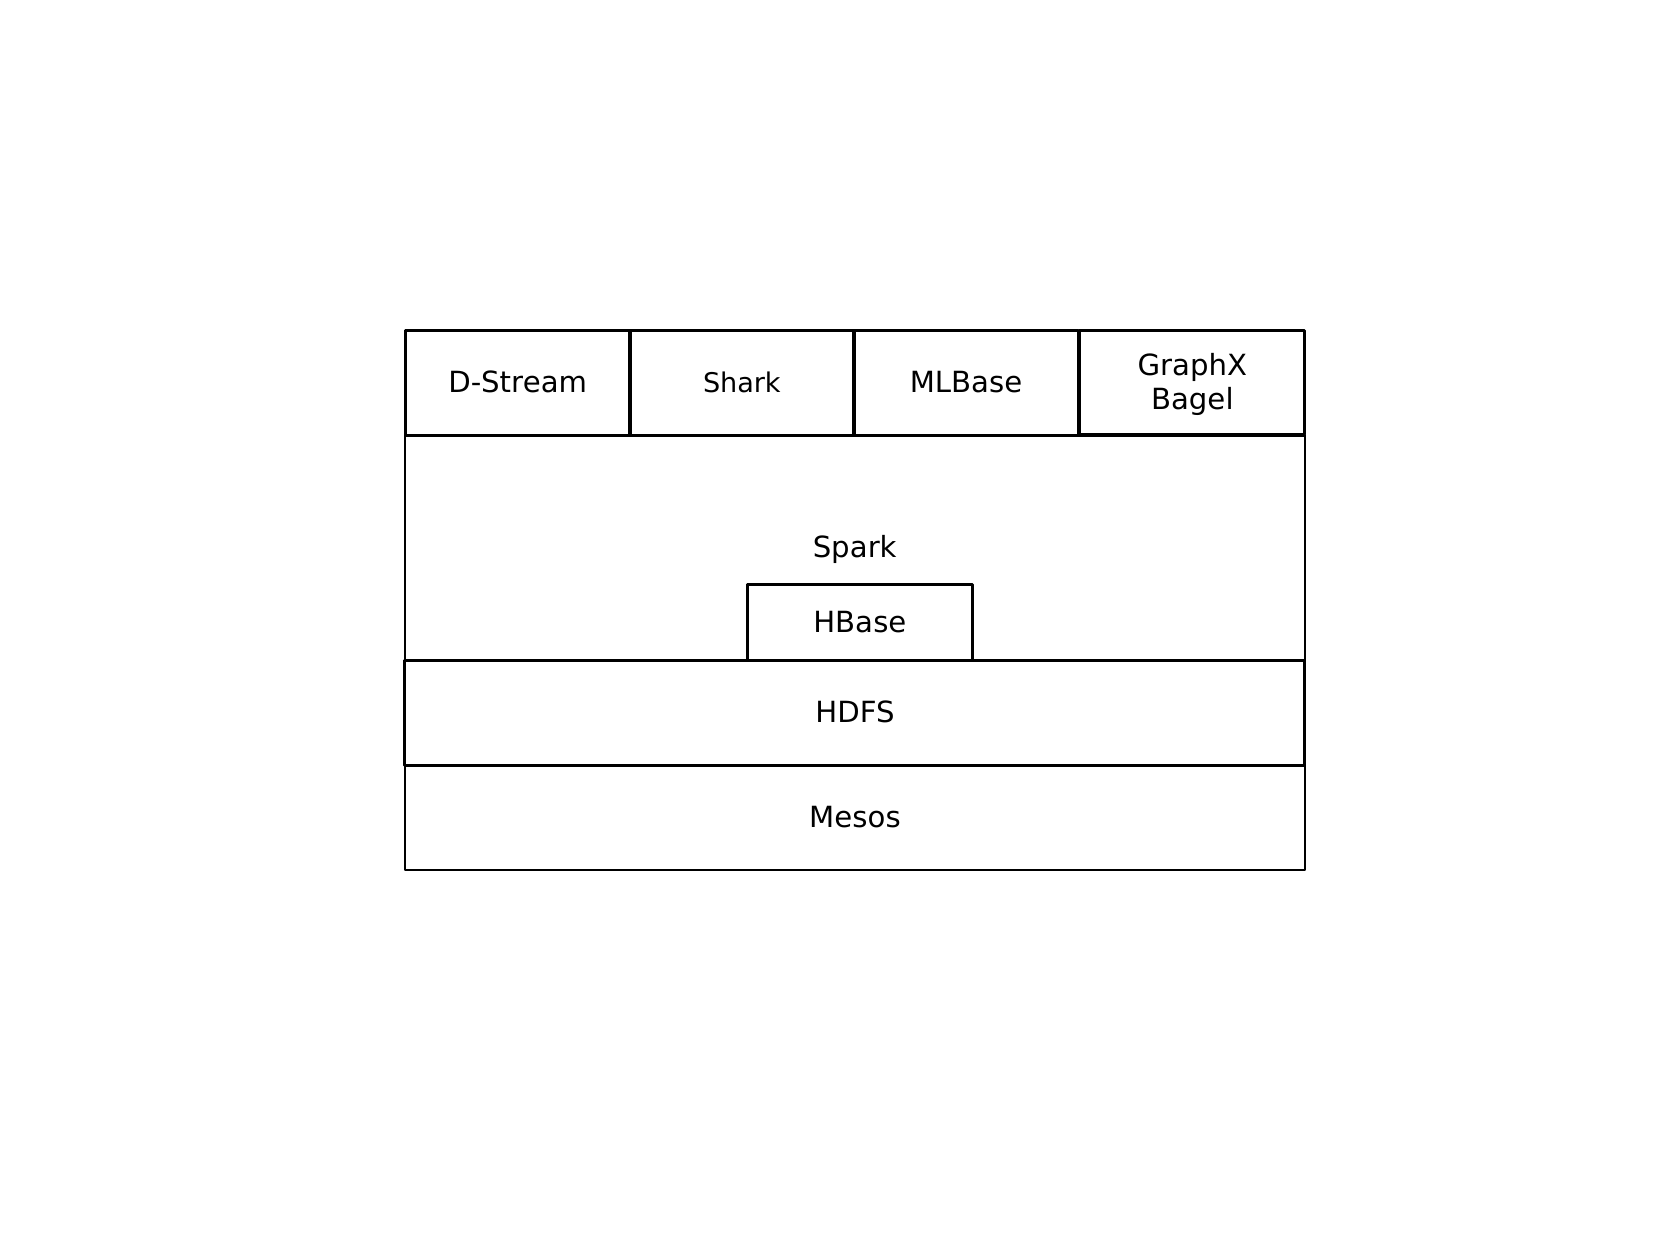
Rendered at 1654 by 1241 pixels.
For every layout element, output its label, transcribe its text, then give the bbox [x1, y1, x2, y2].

text_box Spark [405, 435, 1306, 661]
text_box HDFS [404, 660, 1305, 766]
text_box GraphX Bagel [1079, 330, 1305, 435]
text_box D-Stream [405, 330, 631, 436]
text_box MLBase [853, 330, 1079, 436]
text_box Shark [631, 330, 853, 436]
text_box Mesos [405, 765, 1306, 871]
